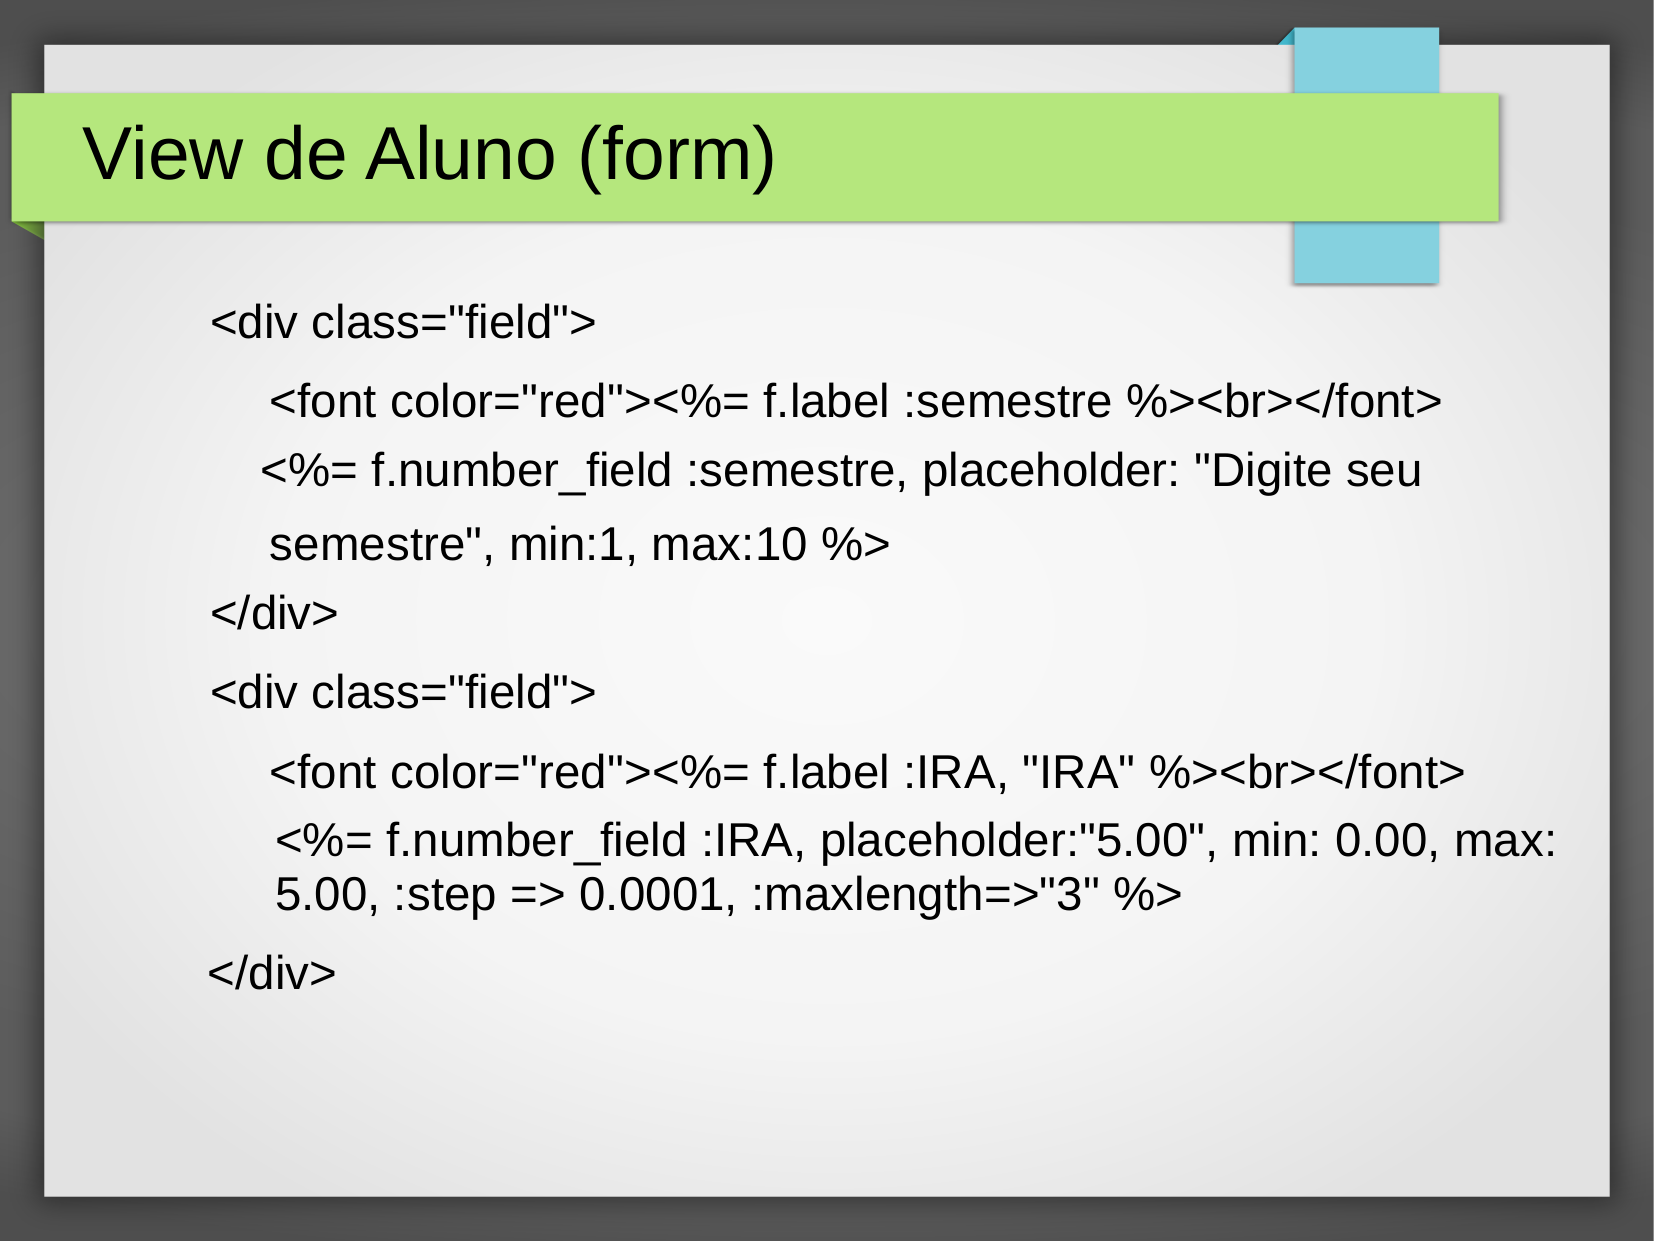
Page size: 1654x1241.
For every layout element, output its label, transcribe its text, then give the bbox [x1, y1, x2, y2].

picture [0, 0, 1654, 1241]
title View de Aluno (form) [82, 94, 1264, 213]
list <div class="field"> <font color="red"><%= f.label :semestre %><br></font> <%= f.number_field :semestre, placeholder: "Digite seu semestre", min:1, max:10 %> </div> <div class="field"> <font color="red"><%= f.label :IRA, "IRA" %><br></font> <%= f.number_field :IRA, placeholder:"5.00", min: 0.00, max: 5.00, :step => 0.0001, :maxlength=>"3" %> </div> [82, 295, 1571, 1015]
